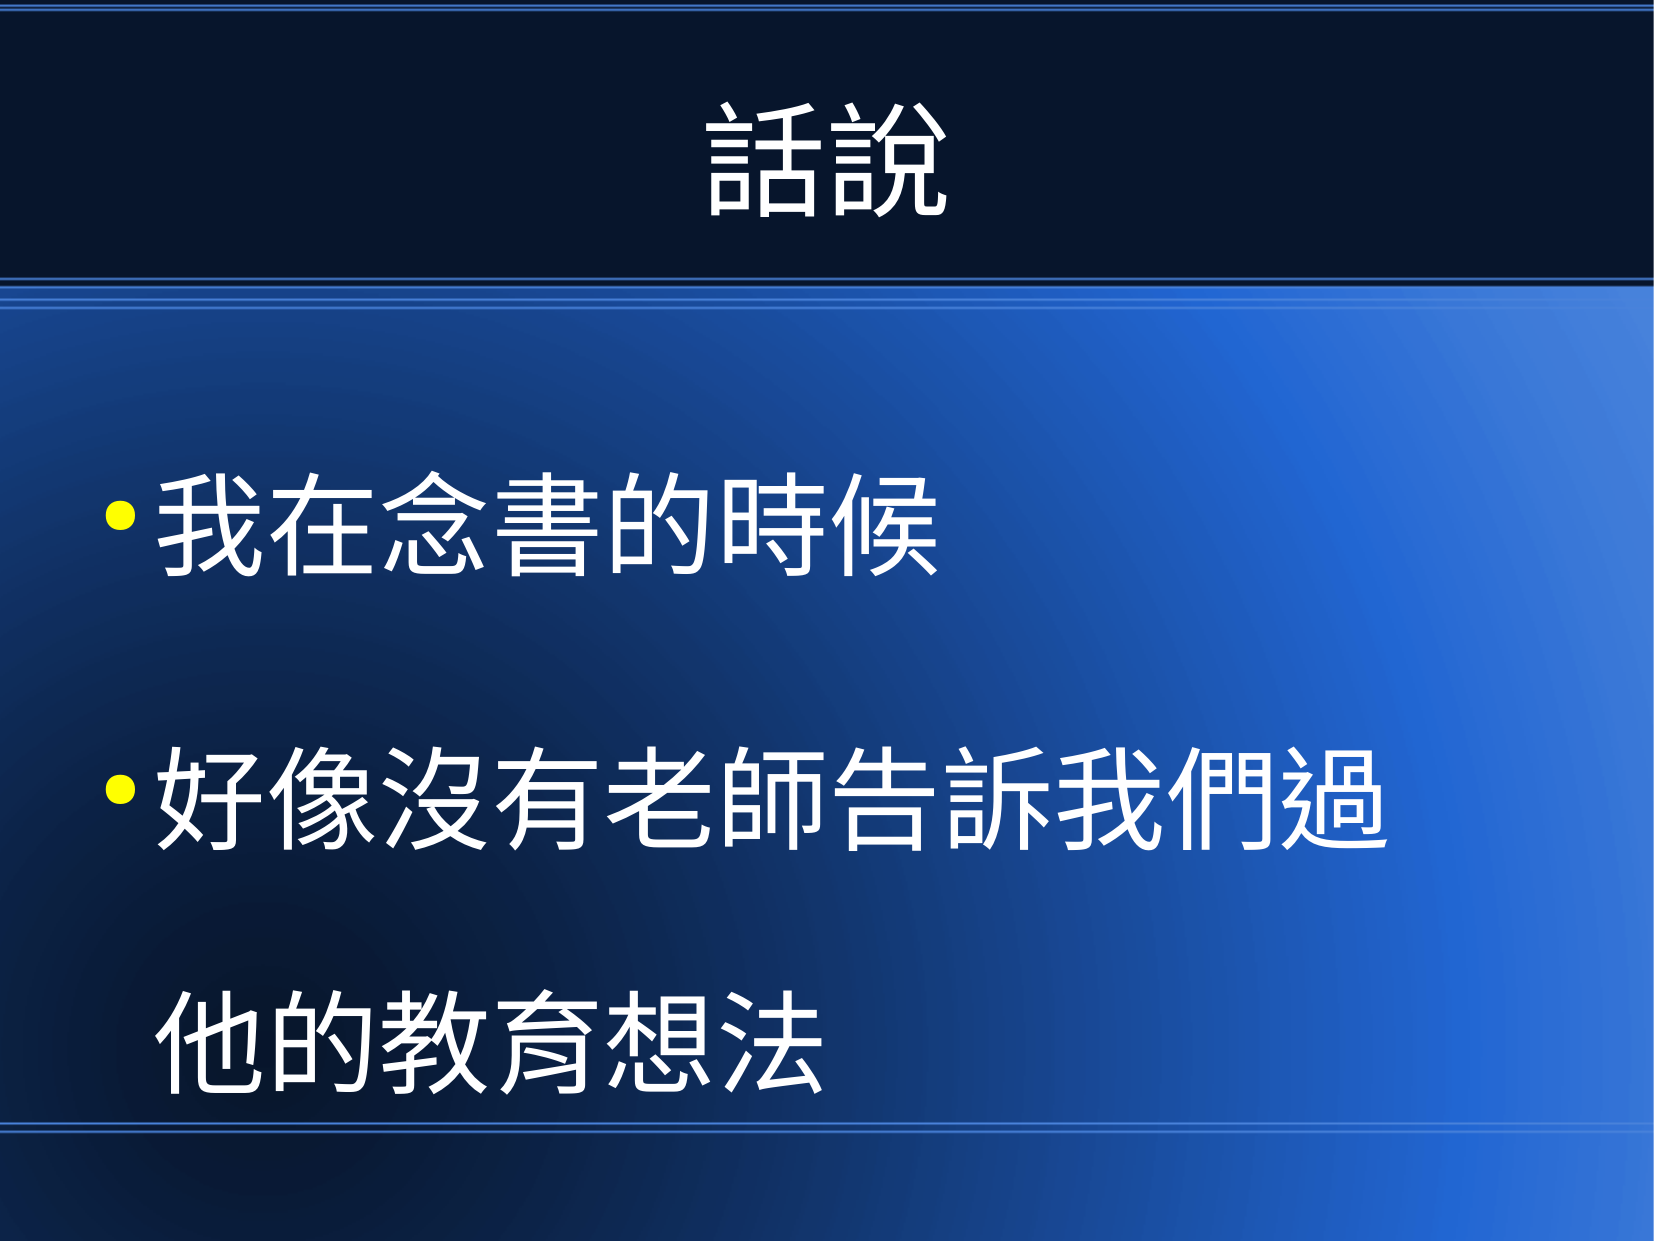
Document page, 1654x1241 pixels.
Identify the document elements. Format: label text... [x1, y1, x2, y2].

list 我在念書的時候 好像沒有老師告訴我們過 他的教育想法 [82, 355, 1571, 1241]
picture [0, 0, 1654, 1241]
title 話說 [82, 49, 1571, 257]
